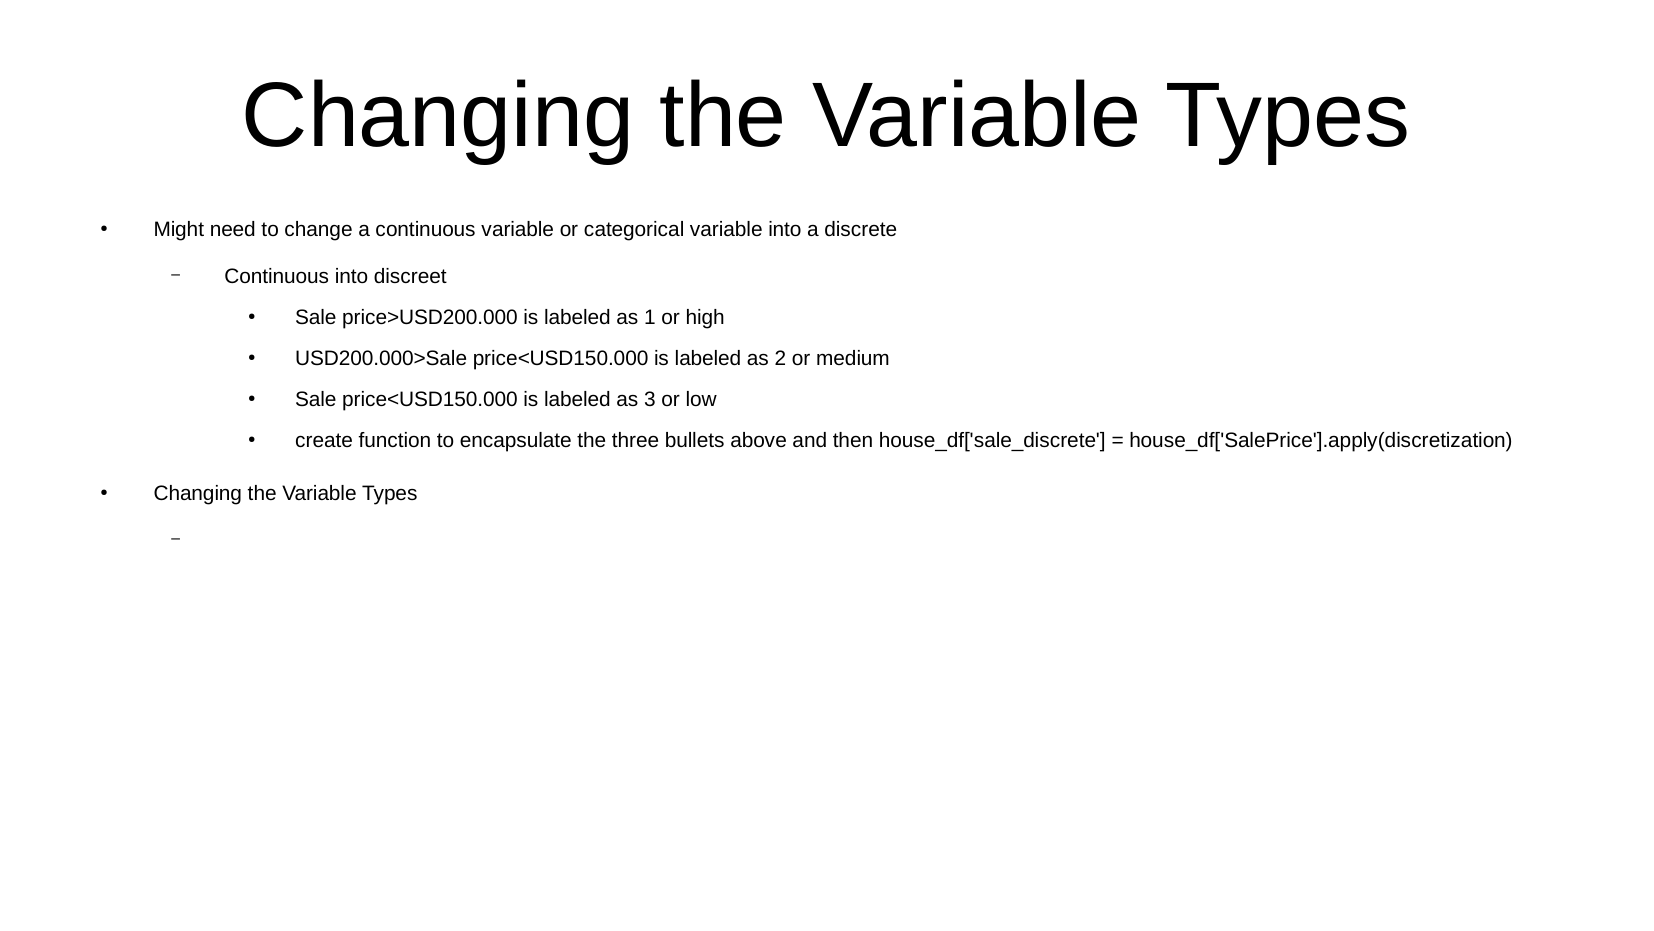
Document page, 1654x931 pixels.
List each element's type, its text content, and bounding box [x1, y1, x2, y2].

title Changing the Variable Types [82, 37, 1571, 193]
list Might need to change a continuous variable or categorical variable into a discrete Continuous into discreet Sale price>USD200.000 is labeled as 1 or high USD200.000>Sale price<USD150.000 is labeled as 2 or medium Sale price<USD150.000 is labeled as 3 or low create function to encapsulate the three bullets above and then house_df['sale_discrete'] = house_df['SalePrice'].apply(discretization) Changing the Variable Types [82, 217, 1636, 901]
